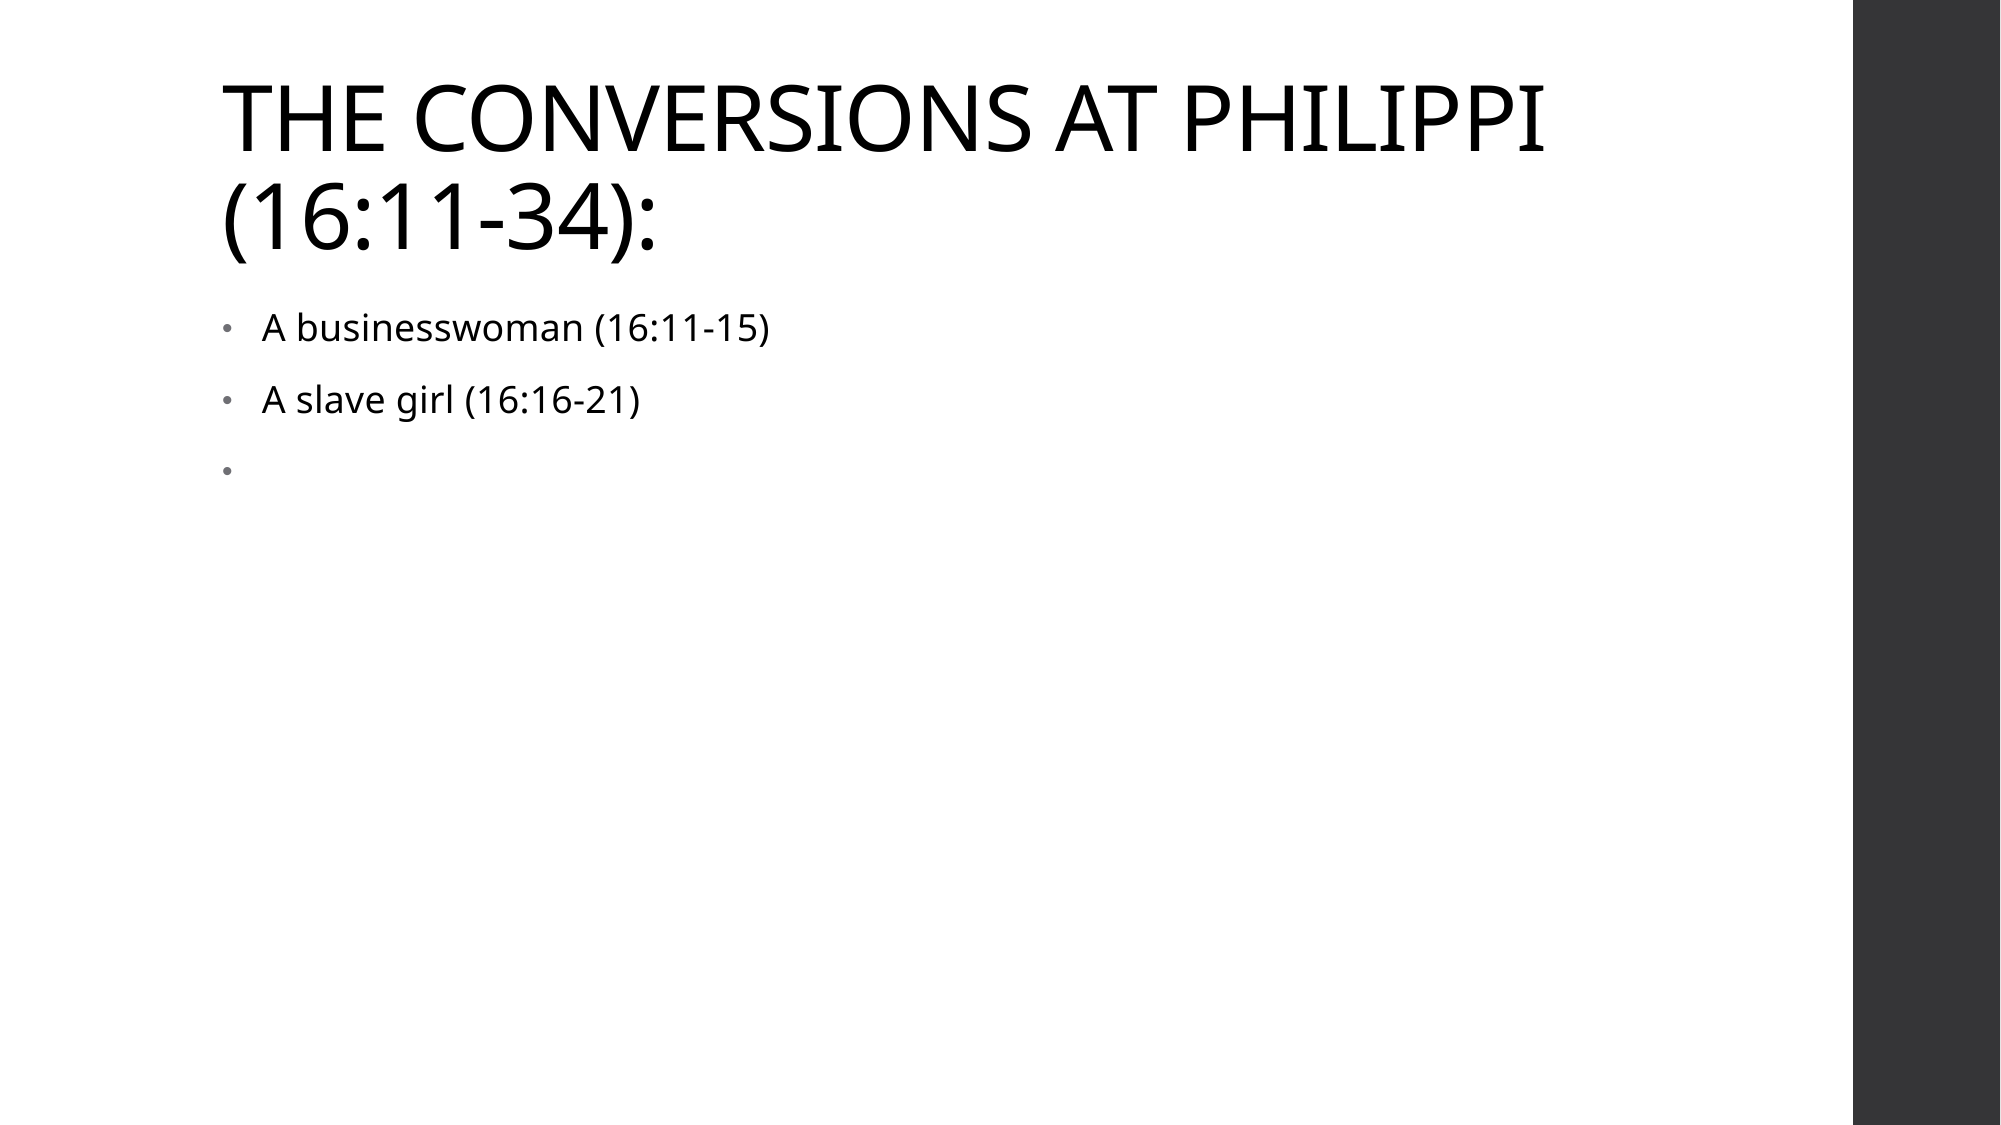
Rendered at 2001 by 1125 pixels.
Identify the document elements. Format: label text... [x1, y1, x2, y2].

title THE CONVERSIONS AT PHILIPPI (16:11-34): [206, 60, 1797, 278]
list A businesswoman (16:11-15) A slave girl (16:16-21) [206, 299, 1617, 1014]
